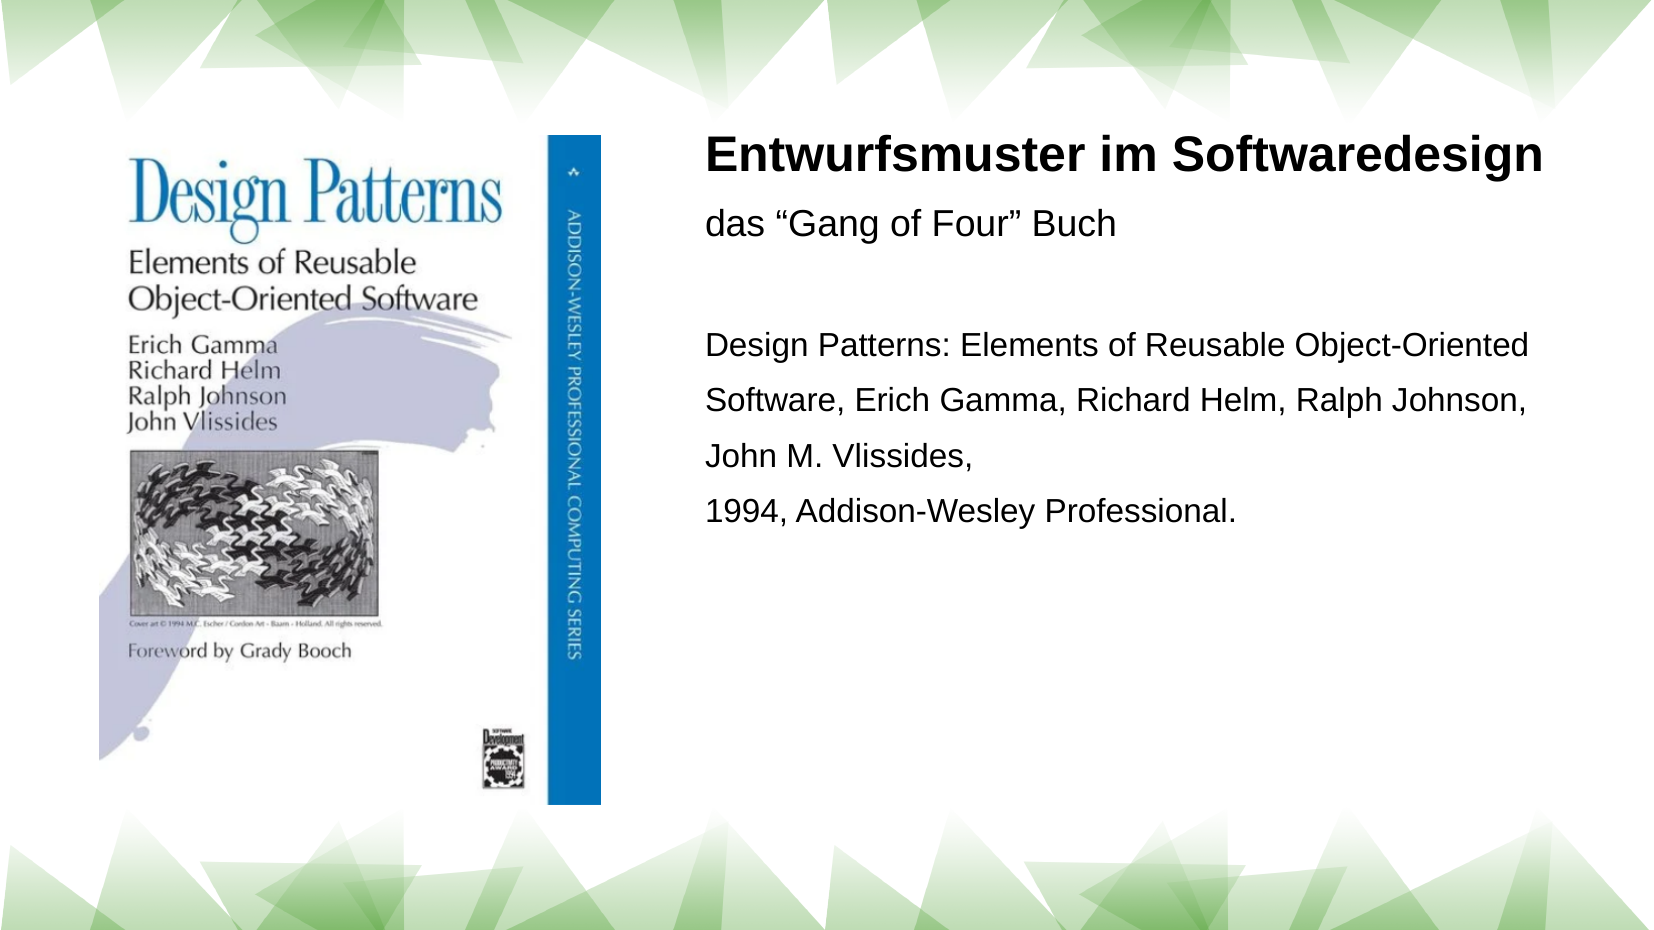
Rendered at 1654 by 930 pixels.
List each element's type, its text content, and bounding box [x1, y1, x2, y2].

title Entwurfsmuster im Softwaredesign das “Gang of Four” Buch Design Patterns: Elements of Reusable Object-Oriented Software, Erich Gamma, Richard Helm, Ralph Johnson, John M. Vlissides, 1994, Addison-Wesley Professional. [705, 95, 1591, 532]
picture [0, 135, 1651, 930]
picture [0, 0, 1653, 128]
